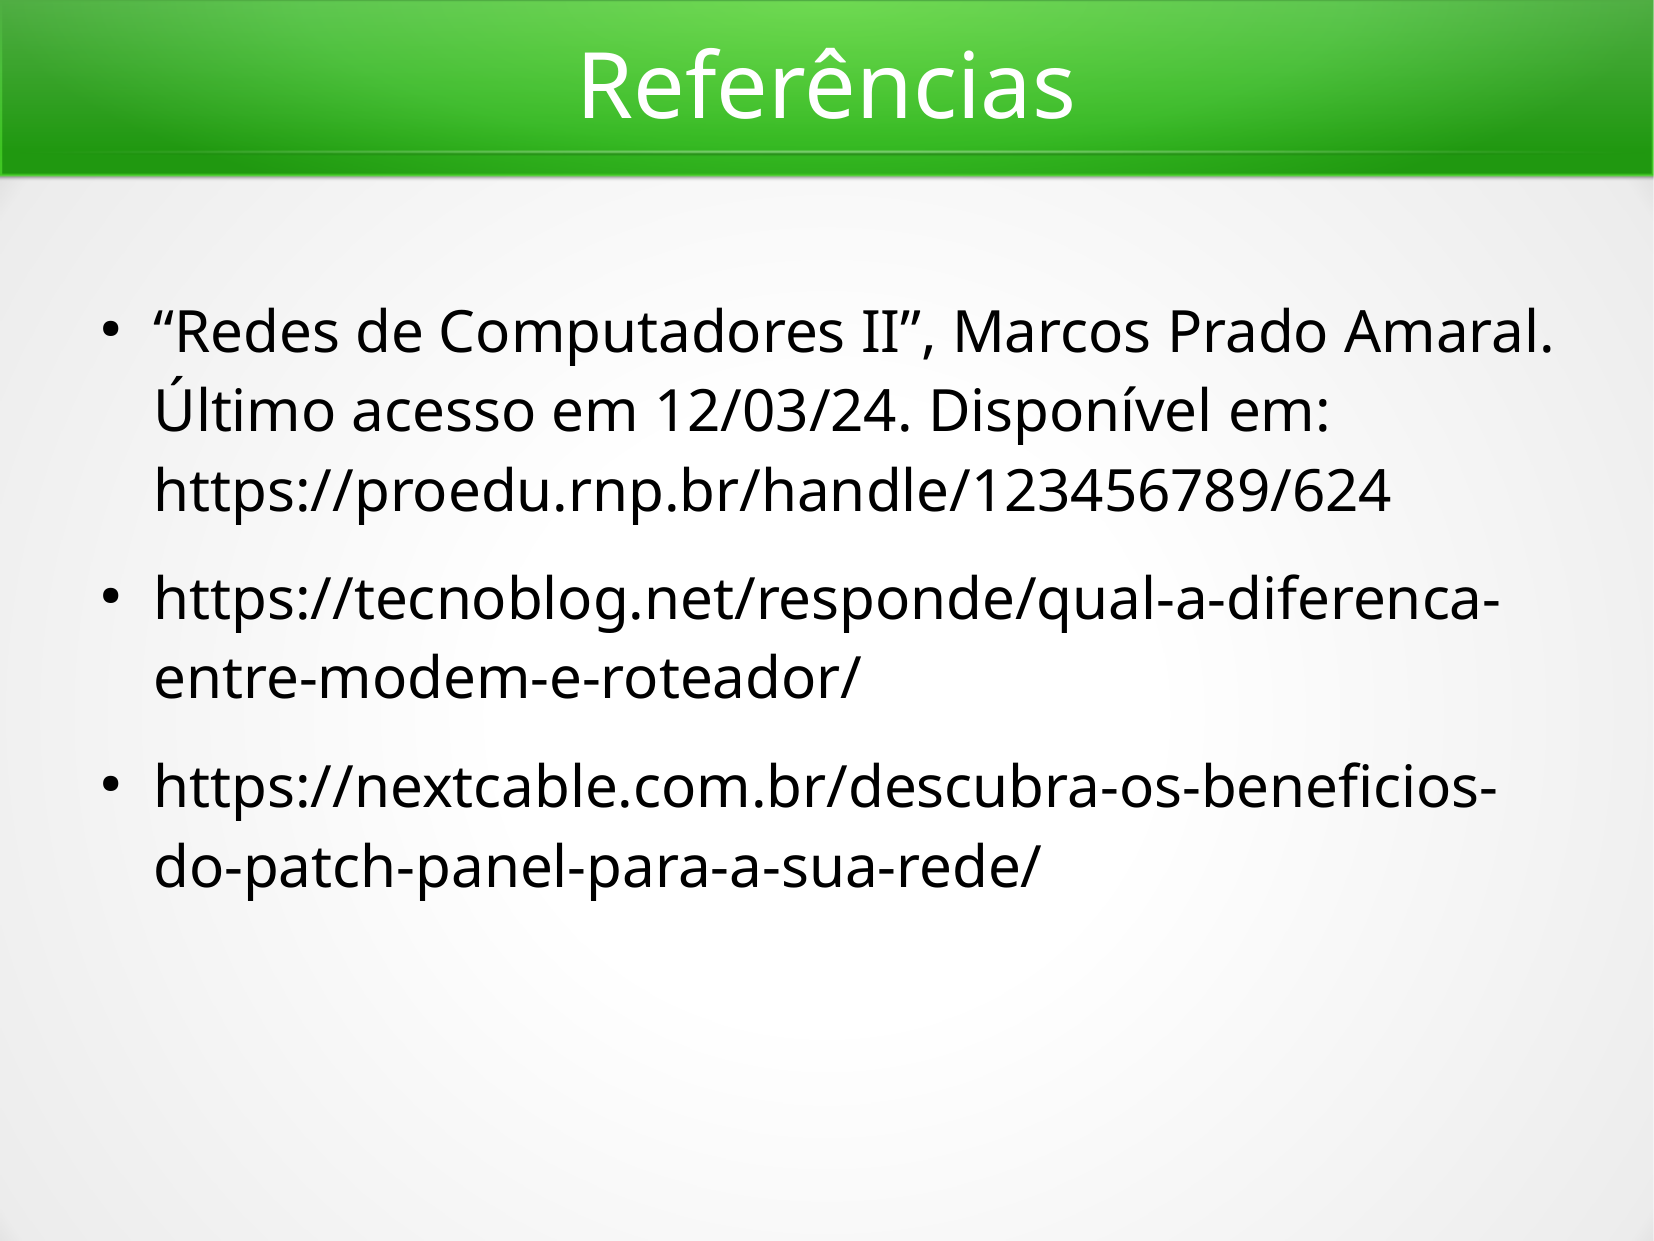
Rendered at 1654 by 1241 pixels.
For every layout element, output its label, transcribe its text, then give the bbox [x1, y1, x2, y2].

list “Redes de Computadores II”, Marcos Prado Amaral. Último acesso em 12/03/24. Disponível em: https://proedu.rnp.br/handle/123456789/624 https://tecnoblog.net/responde/qual-a-diferenca-entre-modem-e-roteador/ https://nextcable.com.br/descubra-os-beneficios-do-patch-panel-para-a-sua-rede/ [82, 290, 1571, 1010]
picture [0, 0, 1654, 1241]
title Referências [82, 11, 1571, 154]
